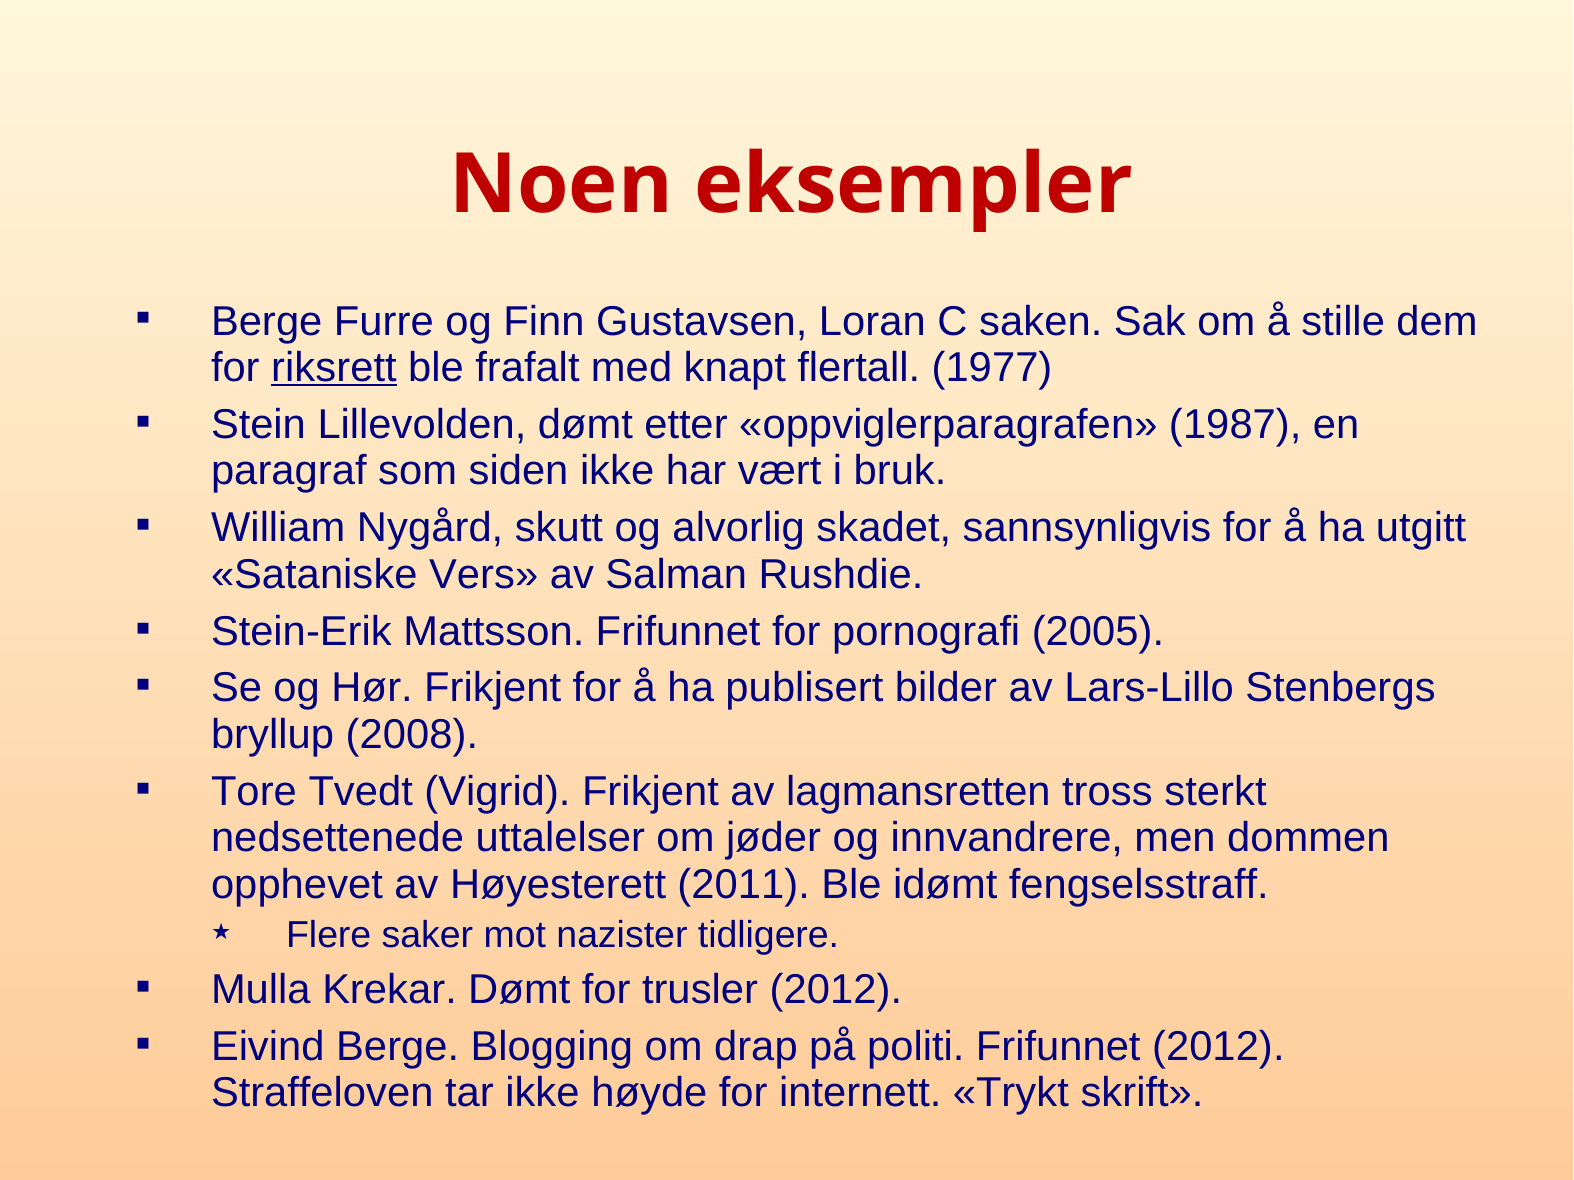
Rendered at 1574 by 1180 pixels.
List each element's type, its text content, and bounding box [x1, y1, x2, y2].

title Noen eksempler [39, 54, 1543, 309]
list Berge Furre og Finn Gustavsen, Loran C saken. Sak om å stille dem for riksrett ble frafalt med knapt flertall. (1977) Stein Lillevolden, dømt etter «oppviglerparagrafen» (1987), en paragraf som siden ikke har vært i bruk. William Nygård, skutt og alvorlig skadet, sannsynligvis for å ha utgitt «Sataniske Vers» av Salman Rushdie. Stein-Erik Mattsson. Frifunnet for pornografi (2005). Se og Hør. Frikjent for å ha publisert bilder av Lars-Lillo Stenbergs bryllup (2008). Tore Tvedt (Vigrid). Frikjent av lagmansretten tross sterkt nedsettenede uttalelser om jøder og innvandrere, men dommen opphevet av Høyesterett (2011). Ble idømt fengselsstraff. Flere saker mot nazister tidligere. Mulla Krekar. Dømt for trusler (2012). Eivind Berge. Blogging om drap på politi. Frifunnet (2012). Straffeloven tar ikke høyde for internett. «Trykt skrift». [61, 297, 1514, 1131]
